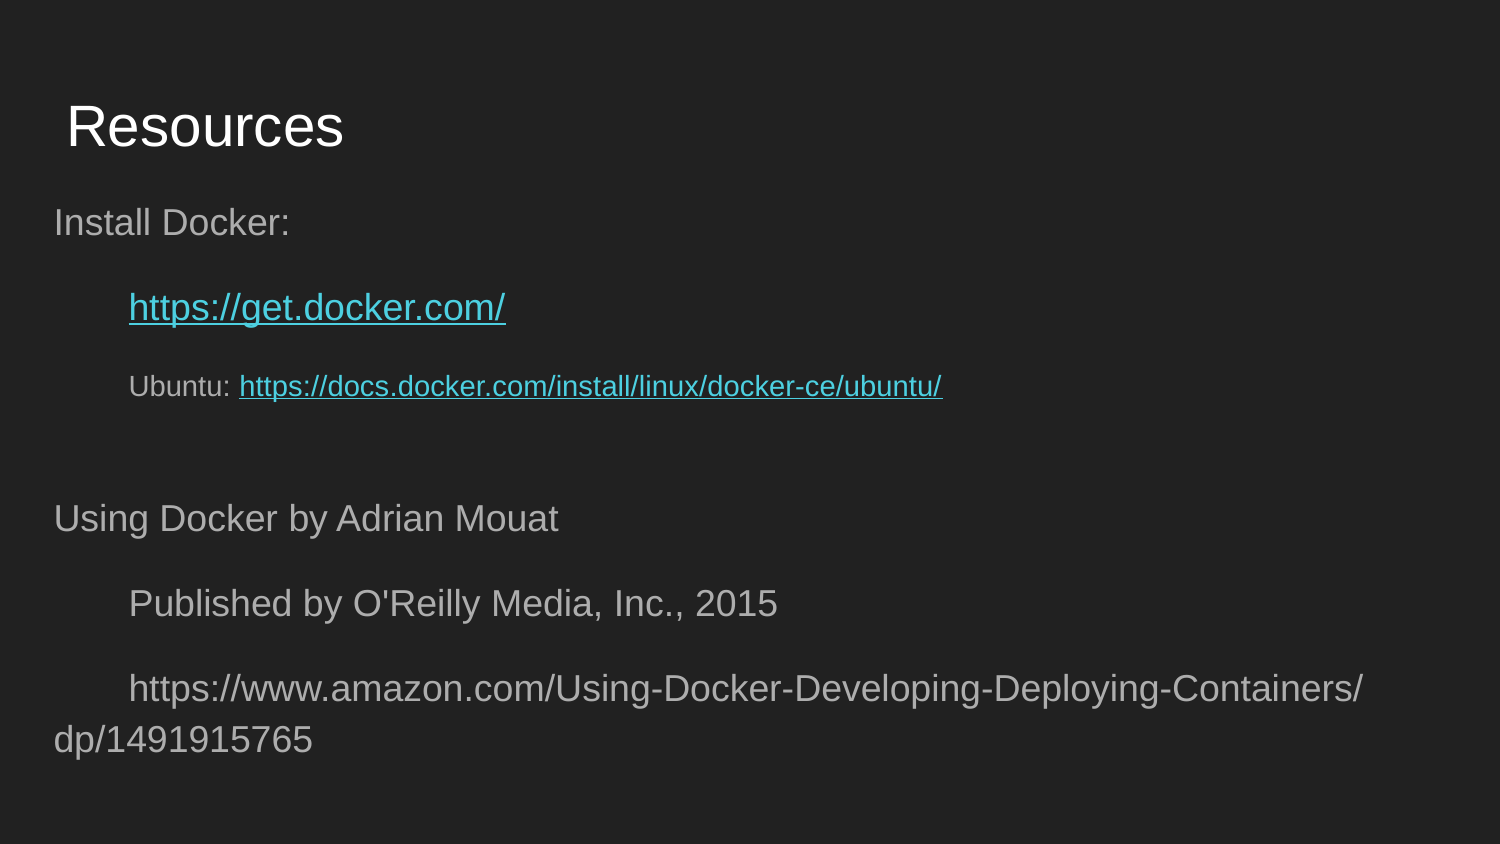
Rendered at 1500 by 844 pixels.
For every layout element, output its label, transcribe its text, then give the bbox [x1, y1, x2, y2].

title Resources [51, 72, 1449, 167]
list Install Docker: https://get.docker.com/ Ubuntu: https://docs.docker.com/install/linux/docker-ce/ubuntu/ Using Docker by Adrian Mouat Published by O'Reilly Media, Inc., 2015 https://www.amazon.com/Using-Docker-Developing-Deploying-Containers/dp/1491915765 [38, 176, 1437, 794]
